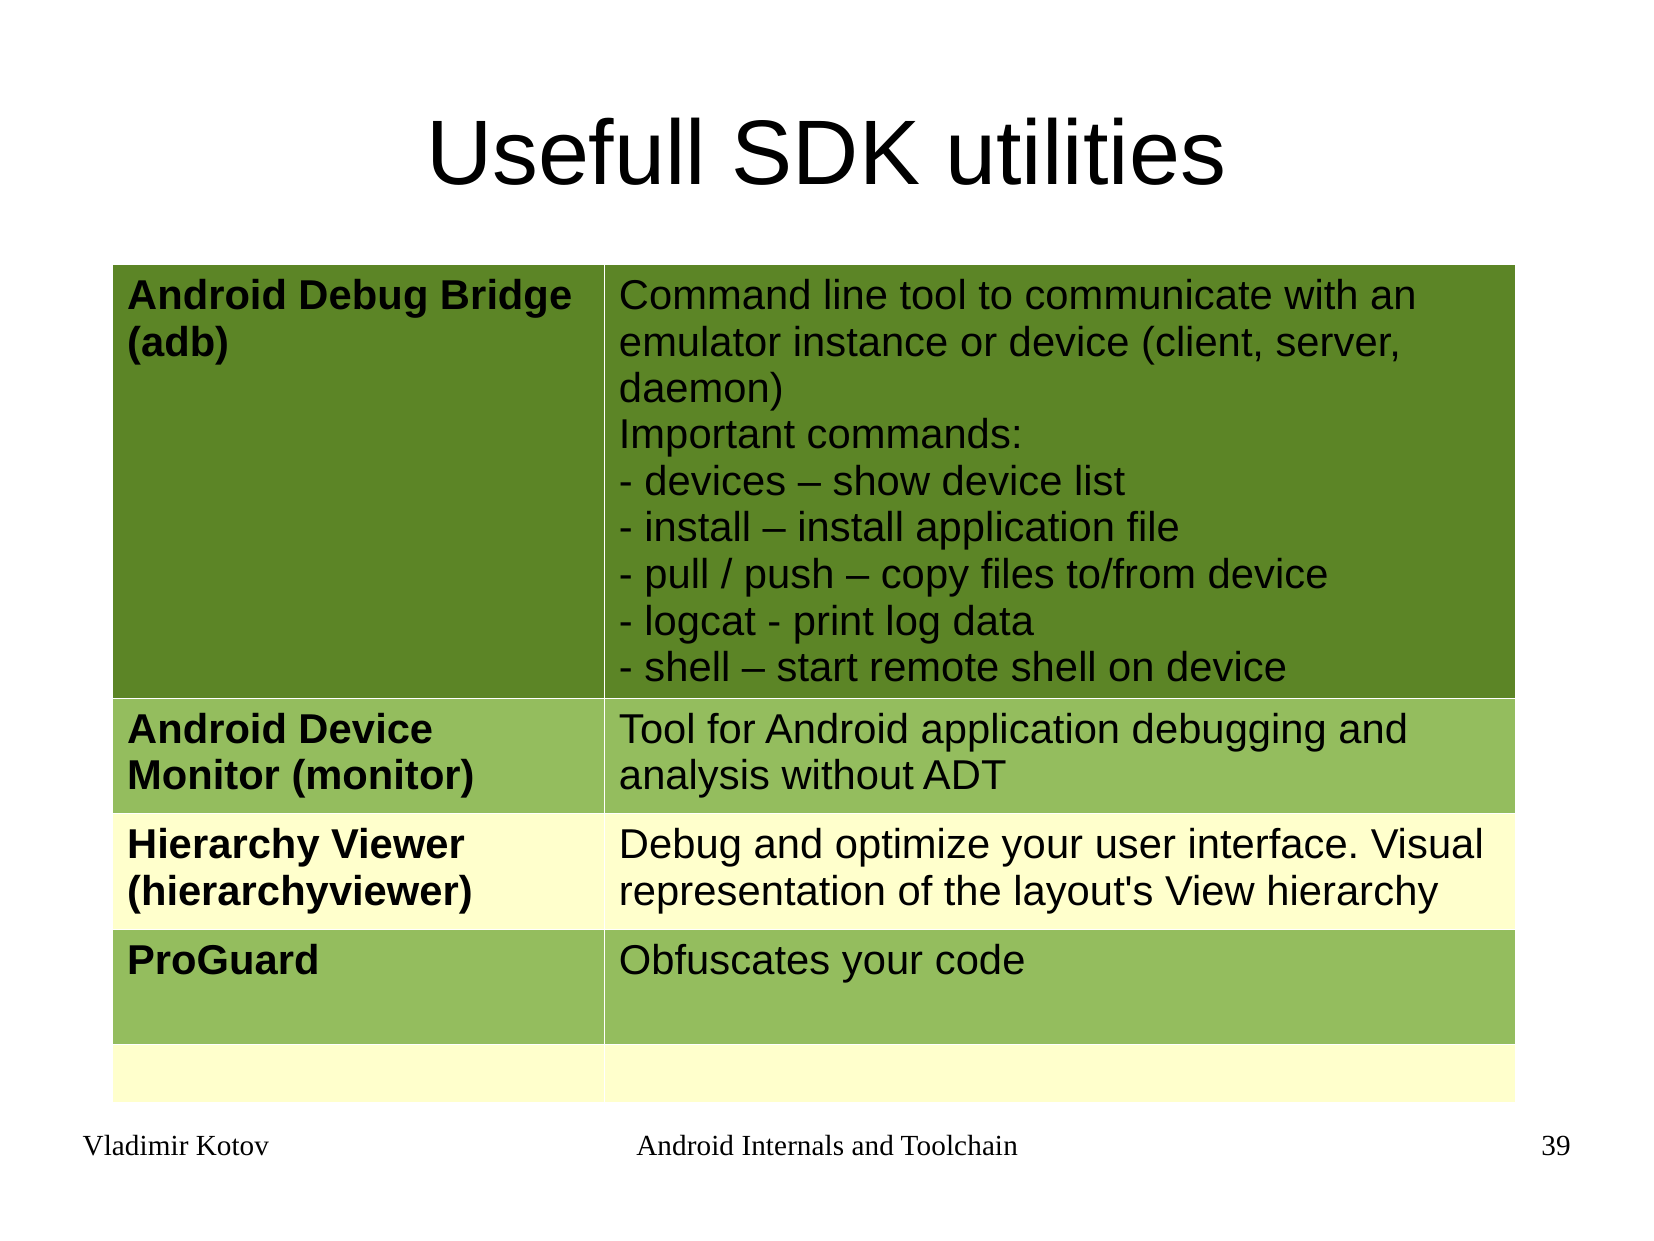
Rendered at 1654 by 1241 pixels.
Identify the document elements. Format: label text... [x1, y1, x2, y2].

title Usefull SDK utilities [82, 49, 1571, 257]
table_cell [113, 1045, 604, 1102]
table_cell Hierarchy Viewer (hierarchyviewer) [113, 814, 604, 929]
table_header Command line tool to communicate with an emulator instance or device (client, server, daemon) Important commands: - devices – show device list - install – install application file - pull / push – copy files to/from device - logcat - print log data - shell – start remote shell on device [605, 265, 1515, 698]
table_header Android Debug Bridge (adb) [113, 265, 604, 698]
table_cell Tool for Android application debugging and analysis without ADT [605, 699, 1515, 813]
table_cell ProGuard [113, 930, 604, 1044]
table_cell [605, 1045, 1515, 1102]
table_cell Android Device Monitor (monitor) [113, 699, 604, 813]
table_cell Obfuscates your code [605, 930, 1515, 1044]
table_cell Debug and optimize your user interface. Visual representation of the layout's View hierarchy [605, 814, 1515, 929]
